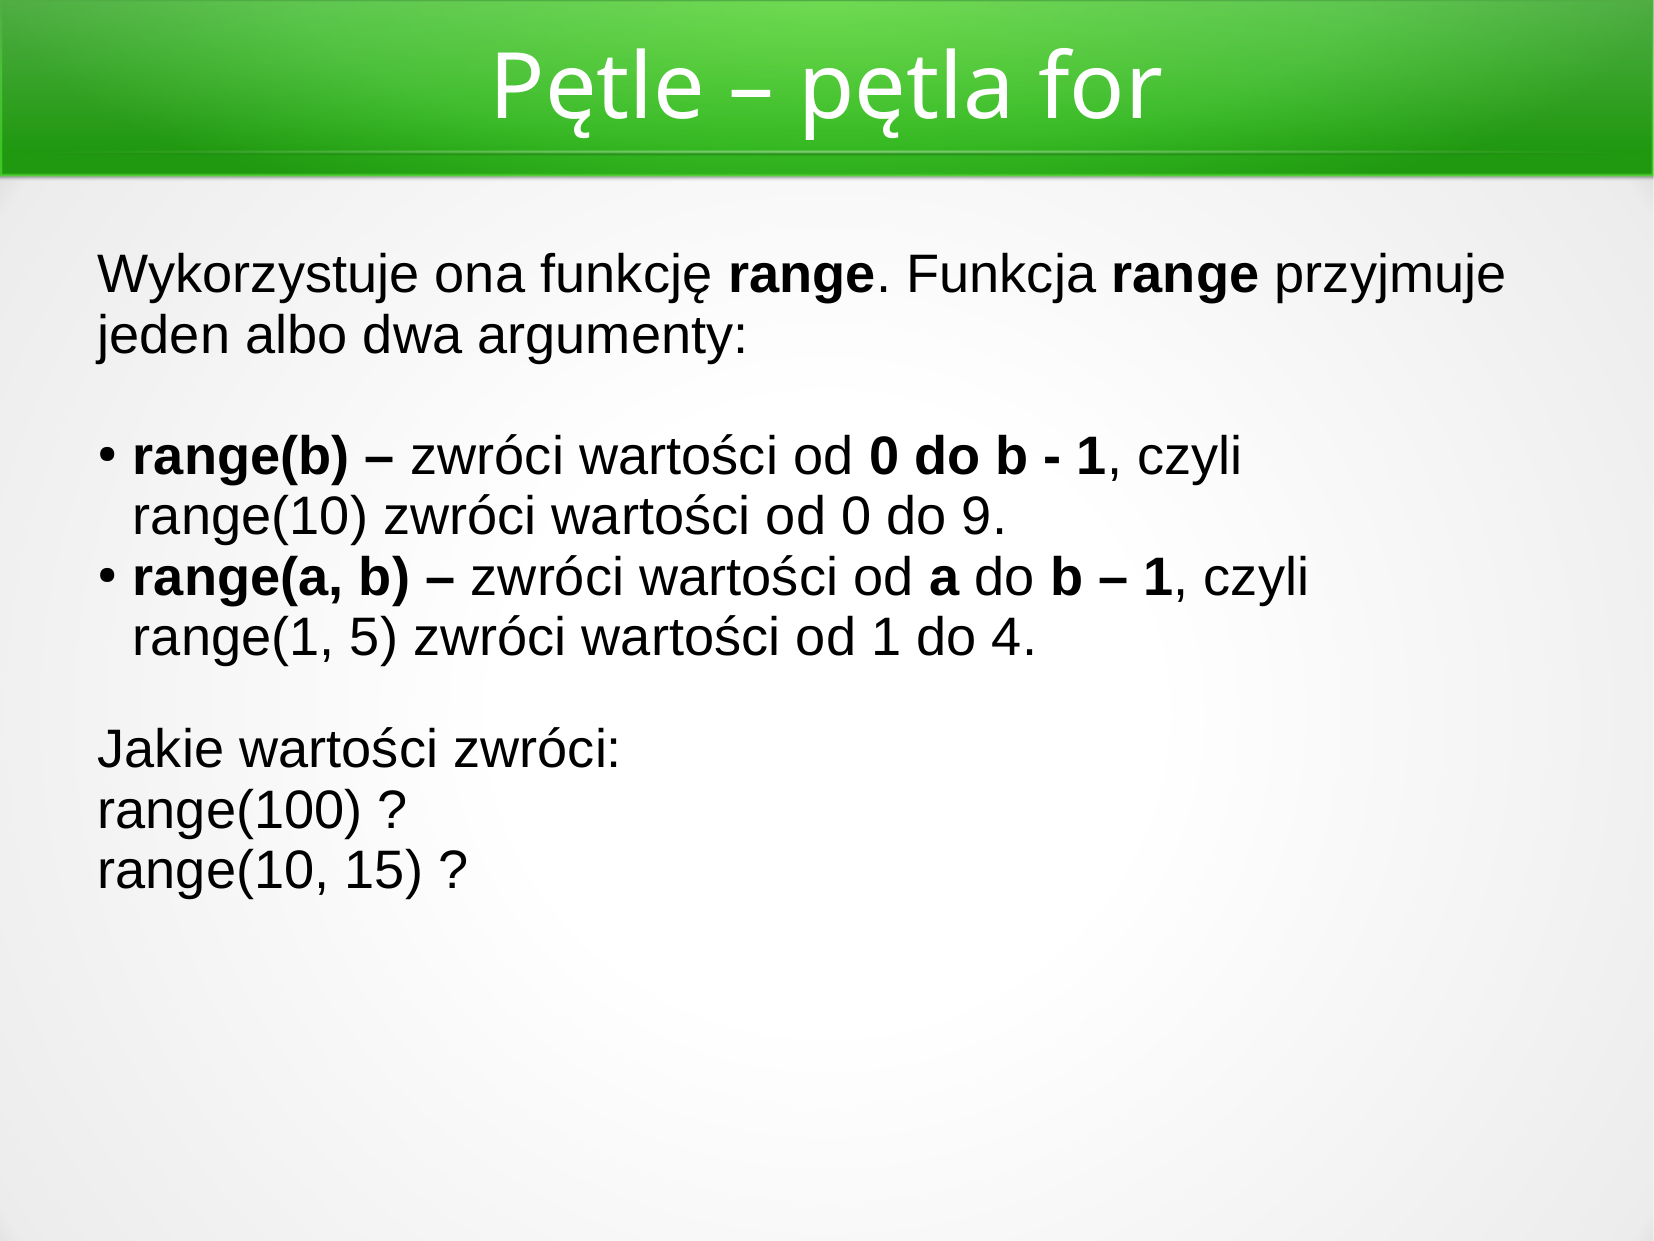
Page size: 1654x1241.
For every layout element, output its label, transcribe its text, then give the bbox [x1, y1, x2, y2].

title Pętle – pętla for [82, 11, 1571, 154]
text_box Wykorzystuje ona funkcję range. Funkcja range przyjmuje jeden albo dwa argumenty: range(b) – zwróci wartości od 0 do b - 1, czyli range(10) zwróci wartości od 0 do 9. range(a, b) – zwróci wartości od a do b – 1, czyli range(1, 5) zwróci wartości od 1 do 4. Jakie wartości zwróci: range(100) ? range(10, 15) ? [82, 236, 1630, 1062]
picture [0, 0, 1654, 1241]
